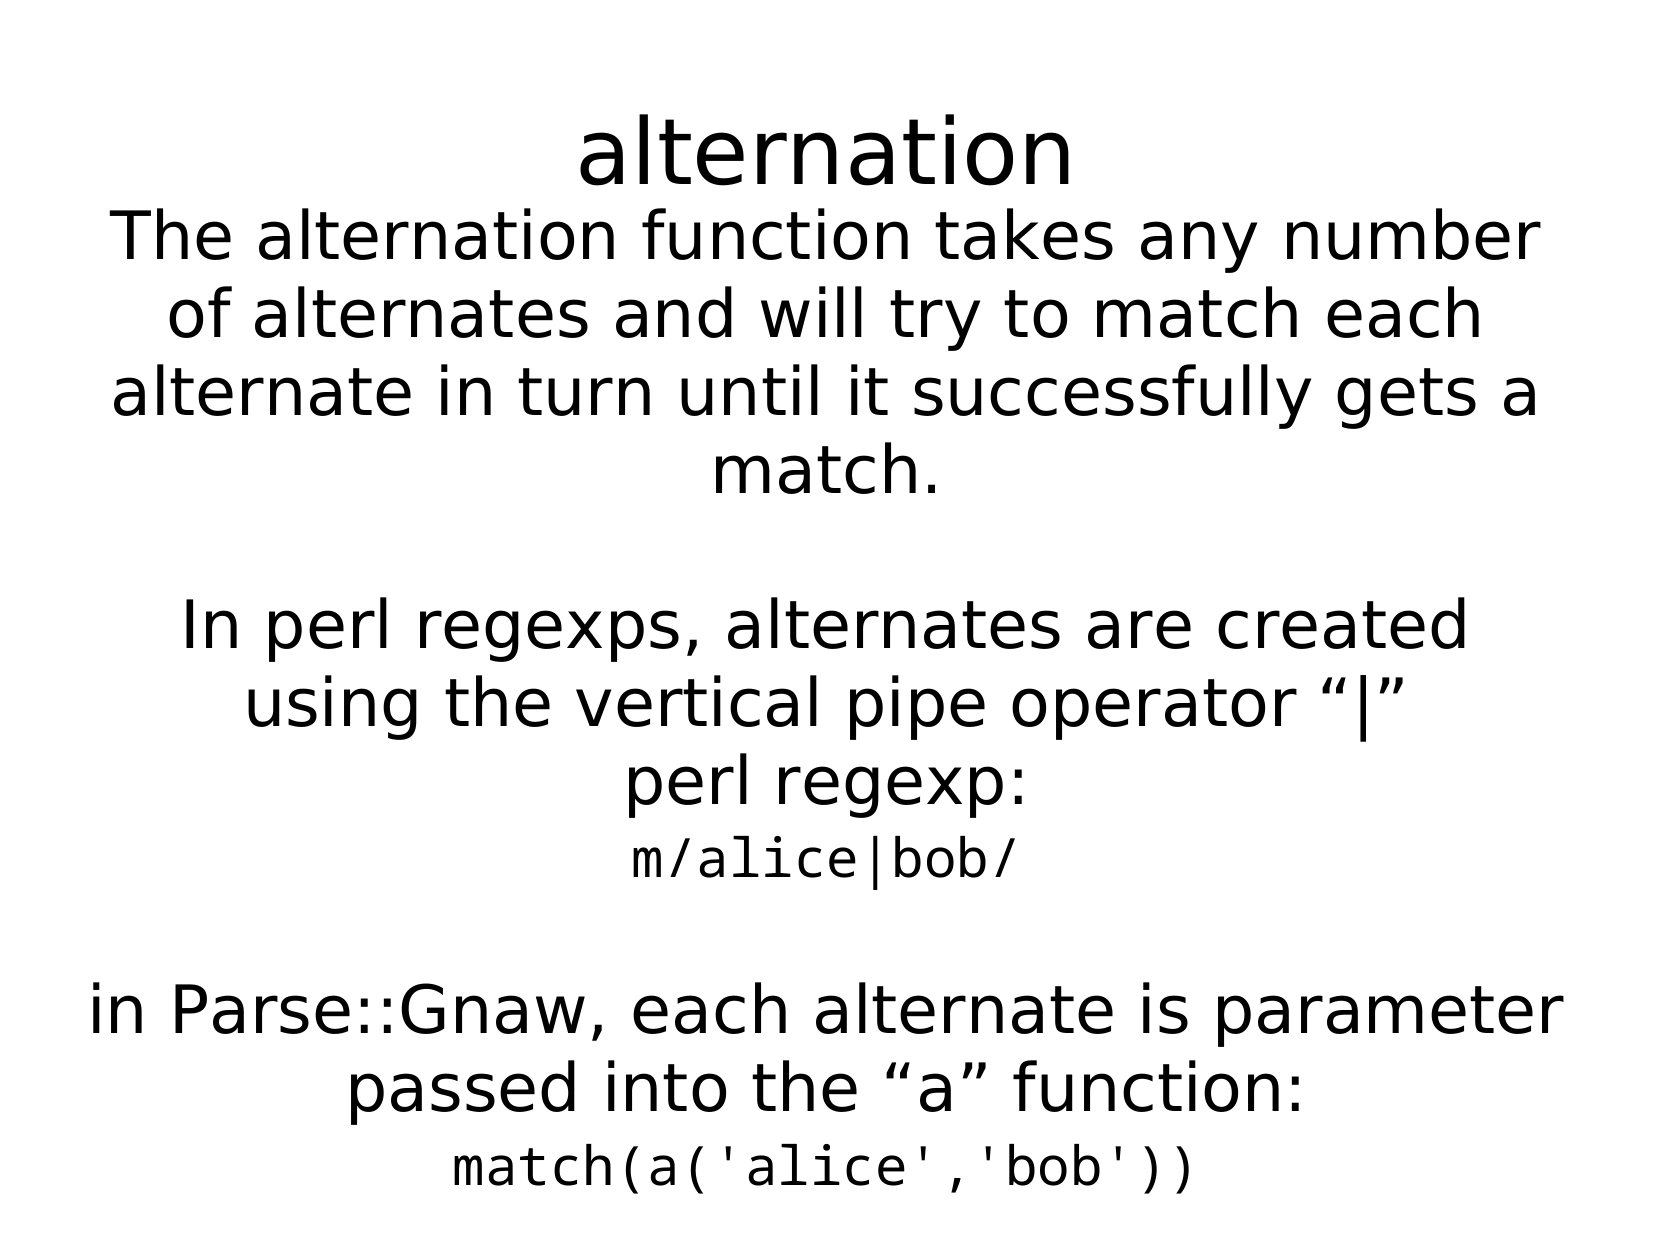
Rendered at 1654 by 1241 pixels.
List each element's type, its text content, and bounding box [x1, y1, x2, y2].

title alternation [82, 49, 1571, 208]
subtitle The alternation function takes any number of alternates and will try to match each alternate in turn until it successfully gets a match. In perl regexps, alternates are created using the vertical pipe operator “|” perl regexp: m/alice|bob/ in Parse::Gnaw, each alternate is parameter passed into the “a” function: match(a('alice','bob')) [82, 208, 1571, 1191]
